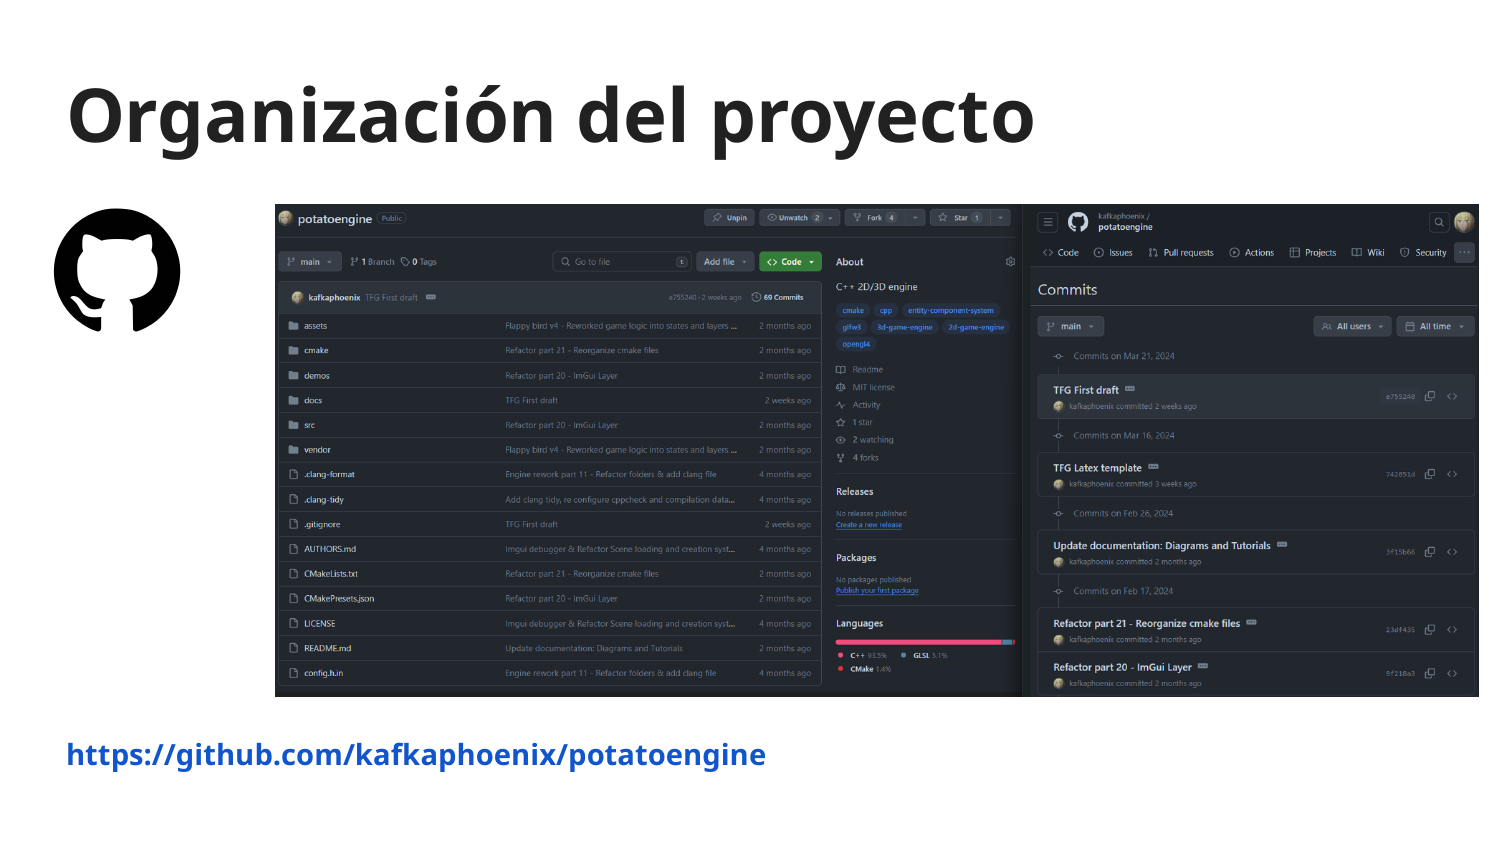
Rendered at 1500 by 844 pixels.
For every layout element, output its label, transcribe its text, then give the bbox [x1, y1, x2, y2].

picture [51, 204, 183, 336]
picture [275, 204, 1479, 697]
title Organización del proyecto [51, 48, 1449, 180]
text_box https://github.com/kafkaphoenix/potatoengine [51, 721, 900, 807]
